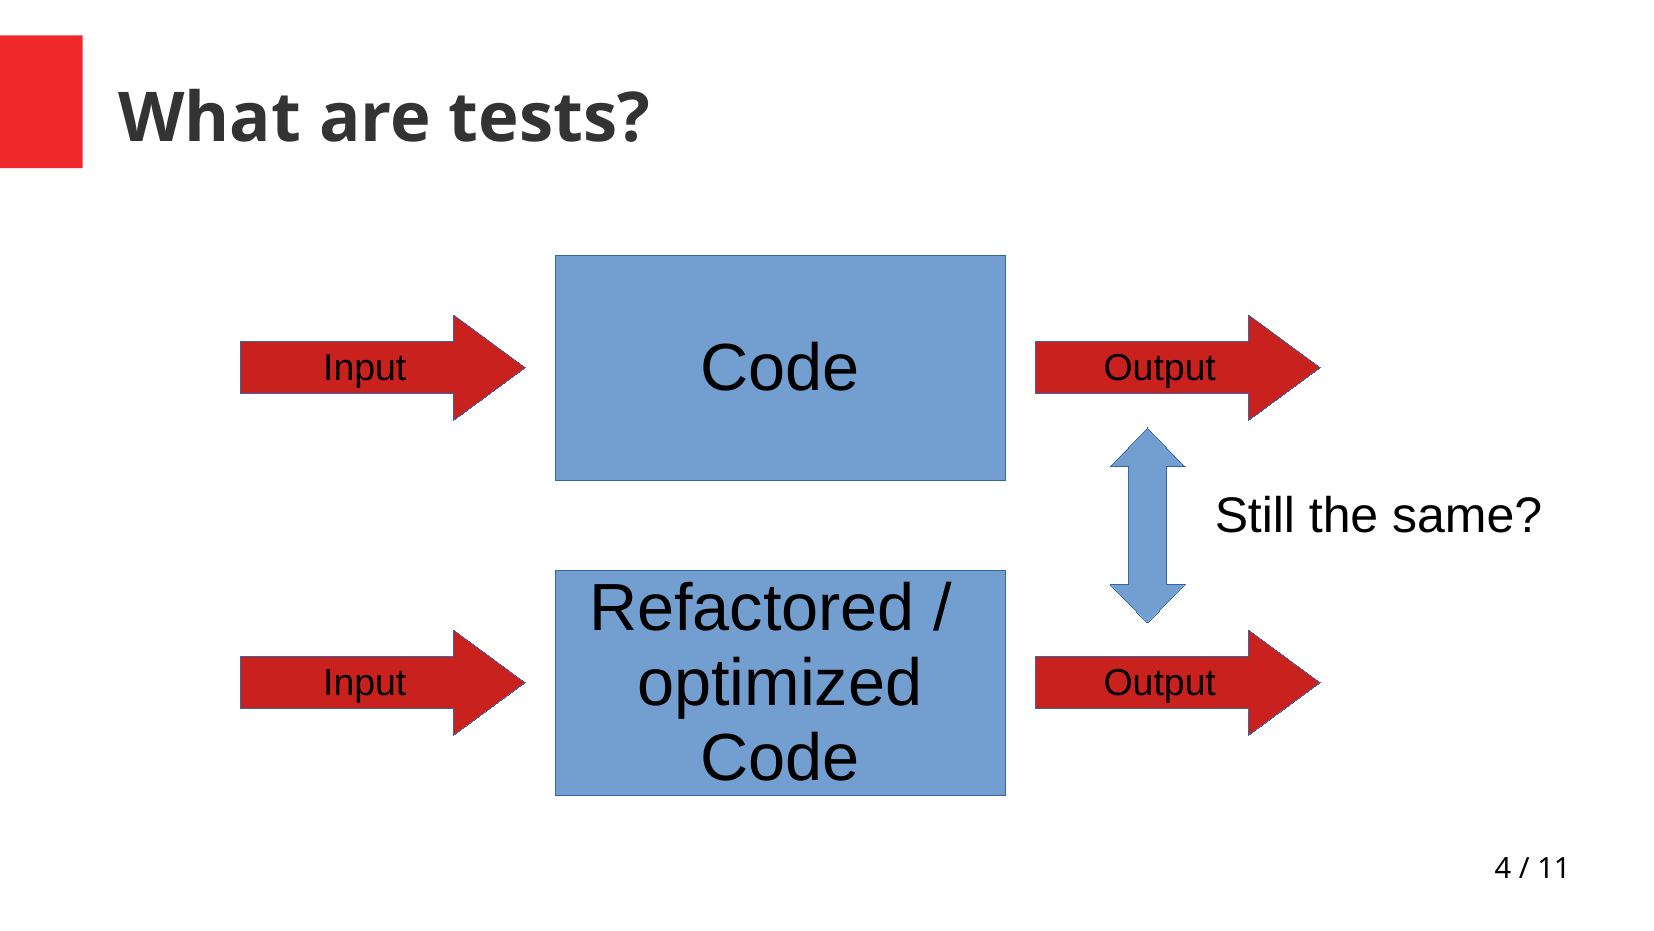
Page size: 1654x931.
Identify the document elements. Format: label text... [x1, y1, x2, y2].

title What are tests? [118, 36, 1571, 193]
text_box Refactored / optimized Code [555, 570, 1006, 796]
text_box Output [1035, 630, 1321, 736]
text_box Code [555, 255, 1006, 481]
text_box Input [240, 315, 526, 421]
text_box [1110, 427, 1186, 623]
text_box Output [1035, 315, 1321, 421]
text_box Still the same? [1200, 480, 1591, 579]
text_box Input [240, 630, 526, 736]
